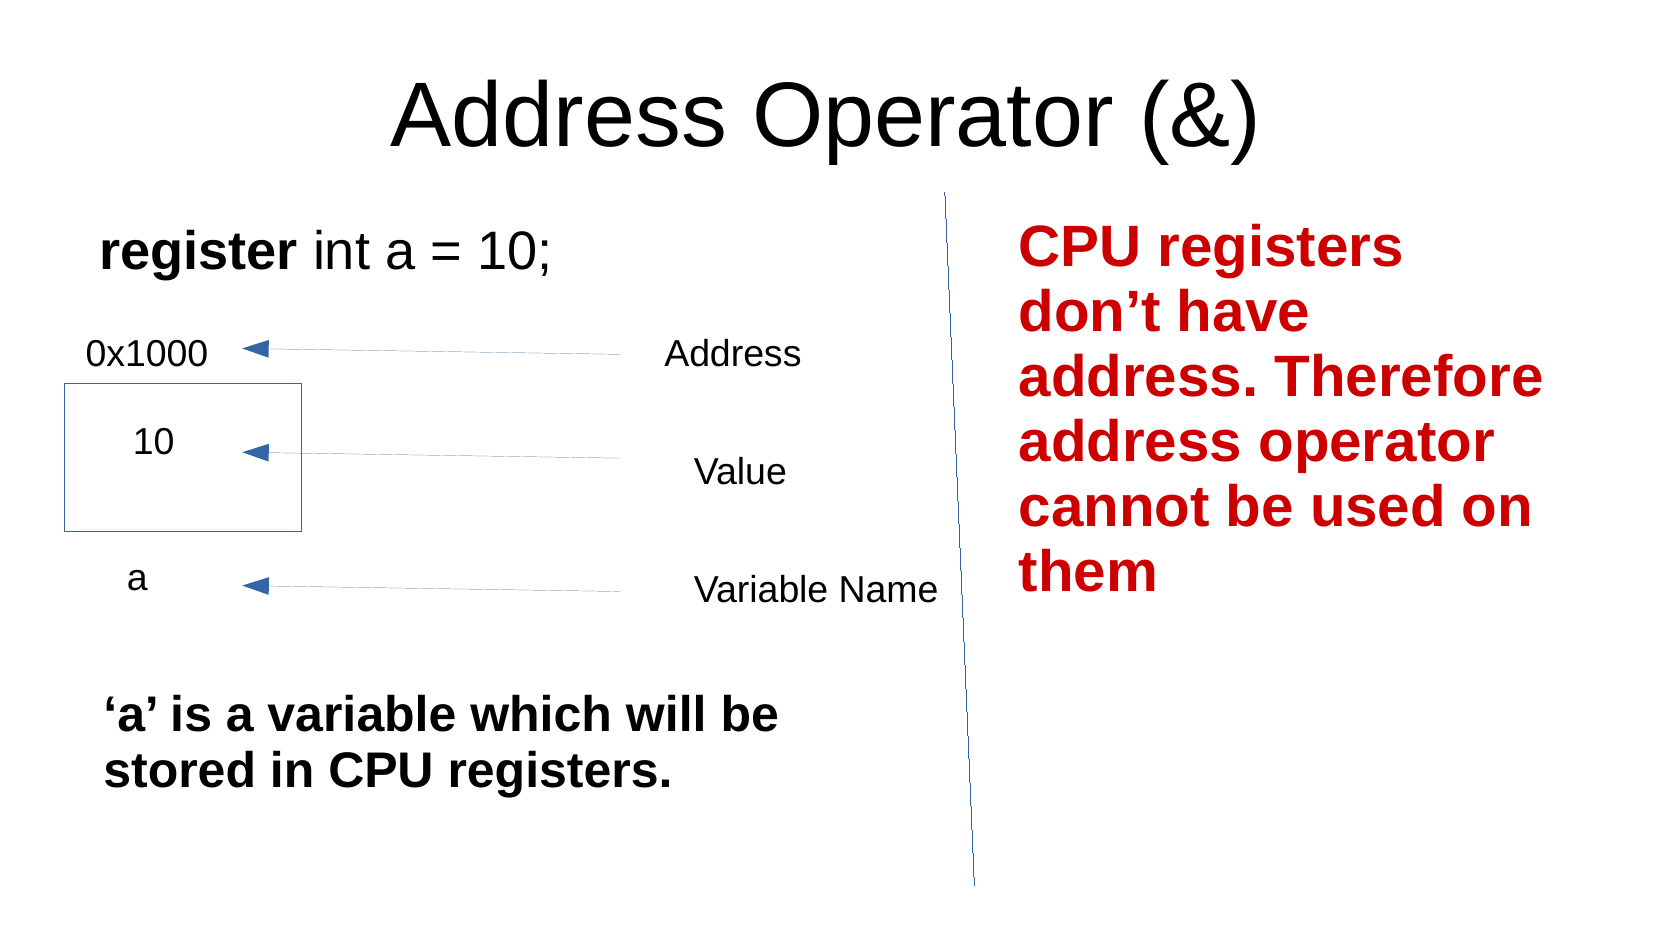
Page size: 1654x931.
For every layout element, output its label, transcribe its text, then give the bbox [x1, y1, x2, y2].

text_box CPU registers don’t have address. Therefore address operator cannot be used on them [1003, 206, 1565, 612]
title Address Operator (&) [82, 37, 1571, 193]
text_box ‘a’ is a variable which will be stored in CPU registers. [88, 679, 945, 862]
text_box a [112, 549, 290, 607]
text_box 0x1000 [70, 324, 278, 382]
text_box 10 [118, 413, 266, 471]
text_box Address [649, 324, 1003, 382]
text_box Value [679, 442, 1003, 500]
text_box Variable Name [679, 561, 1063, 618]
text_box register int a = 10; [84, 212, 680, 349]
